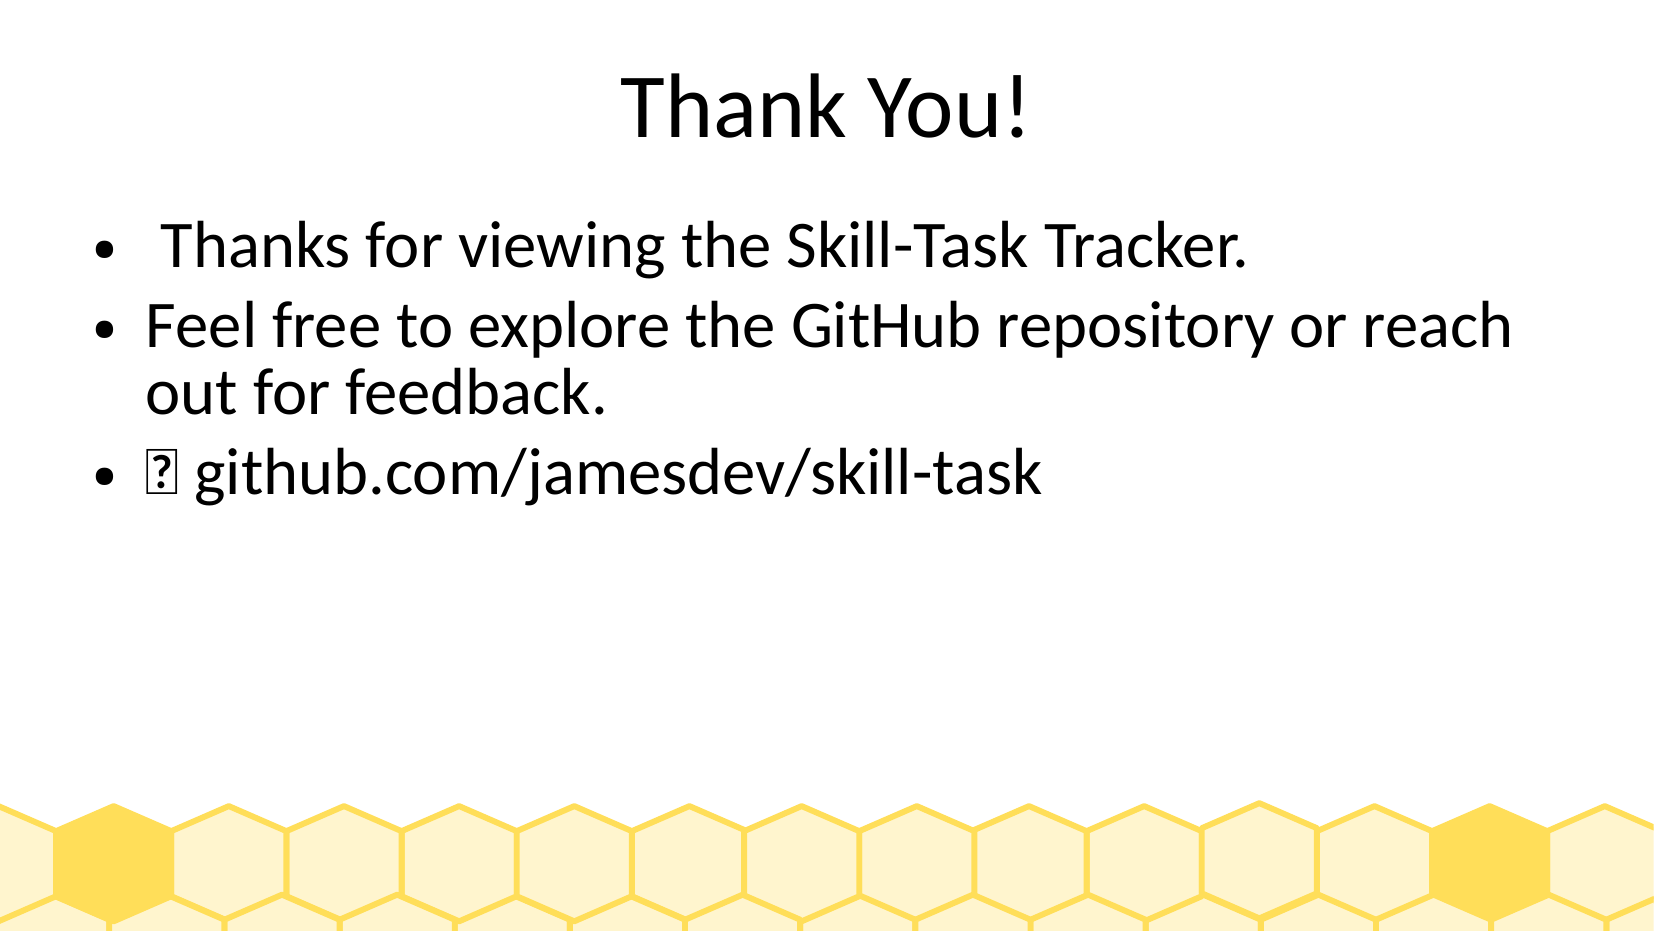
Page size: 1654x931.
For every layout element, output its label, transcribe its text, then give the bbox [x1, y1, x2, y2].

list Thanks for viewing the Skill-Task Tracker. Feel free to explore the GitHub repository or reach out for feedback. 🔗 github.com/jamesdev/skill-task [75, 217, 1564, 758]
title Thank You! [82, 37, 1571, 193]
